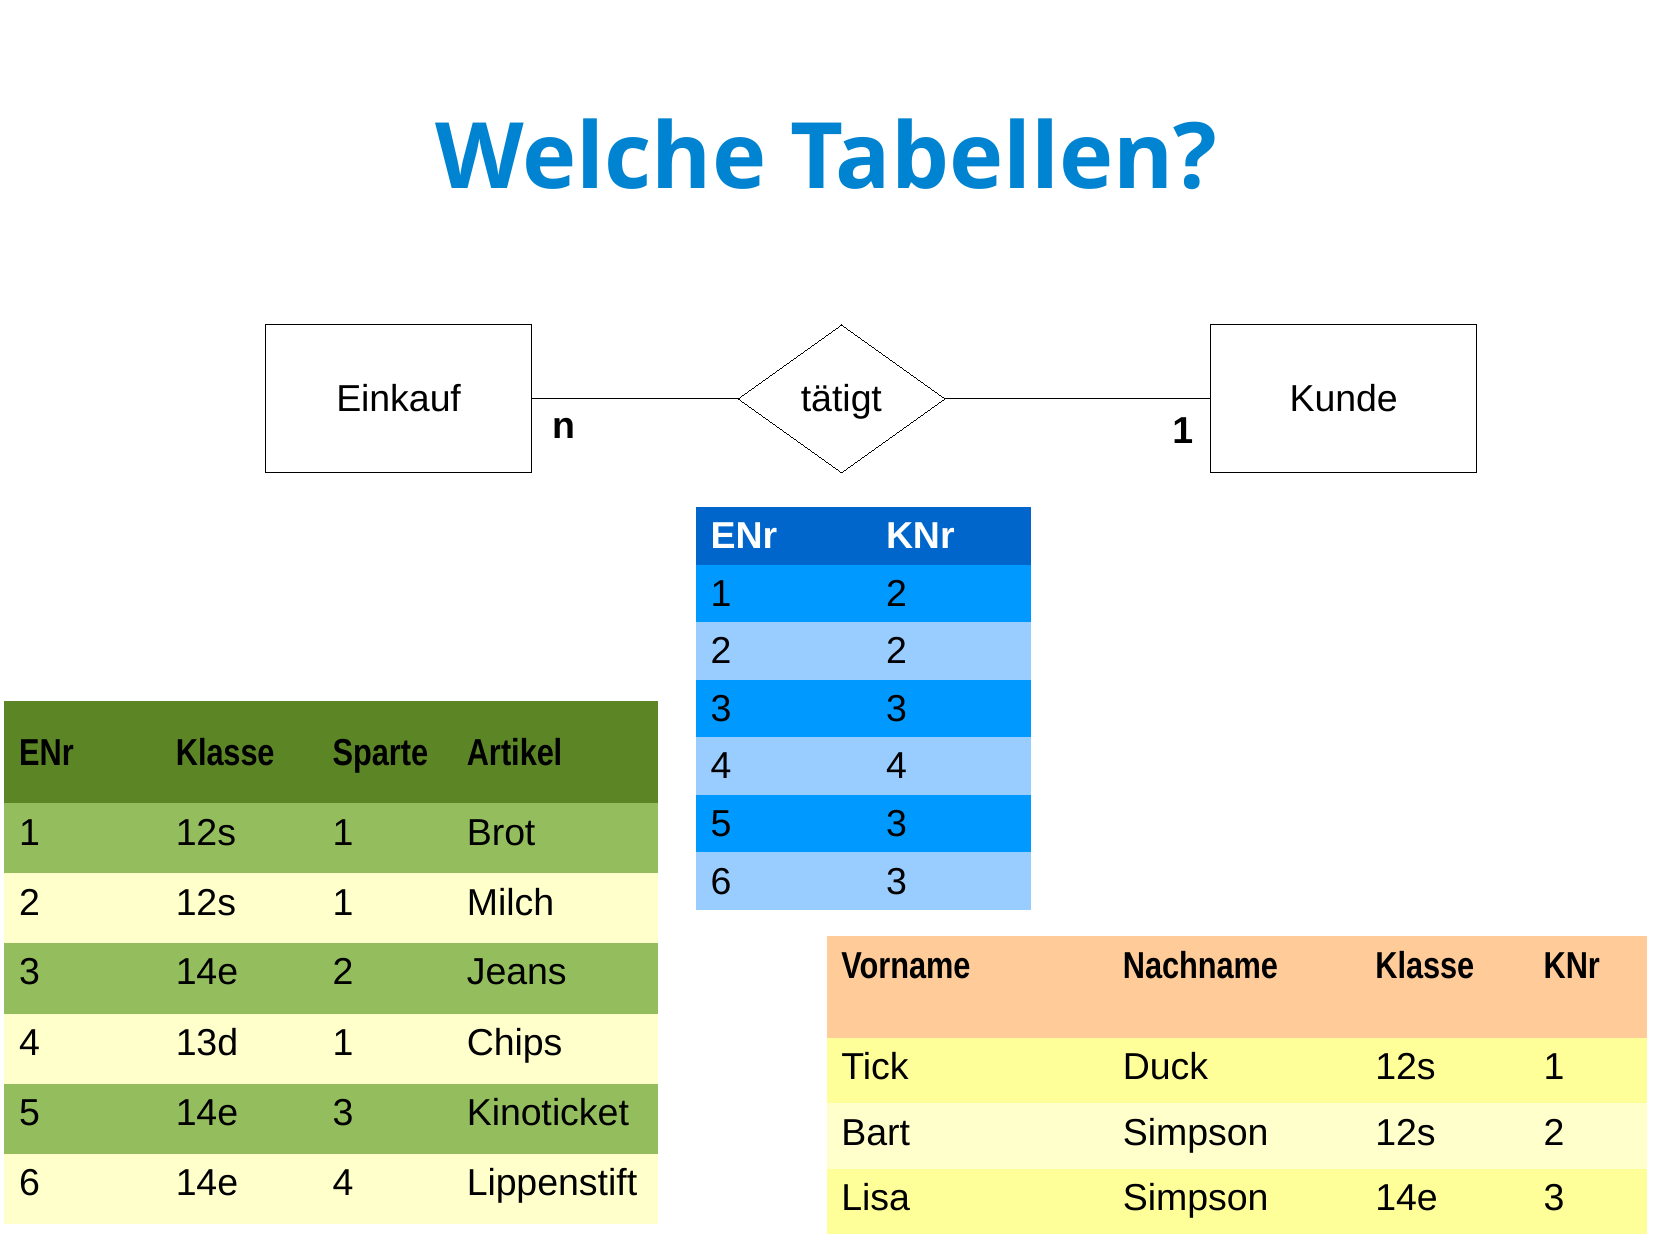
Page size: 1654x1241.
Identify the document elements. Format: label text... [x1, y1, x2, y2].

table_cell 2 [4, 873, 161, 943]
table_cell 3 [871, 852, 1031, 910]
table_cell 2 [696, 622, 871, 680]
table_cell 6 [4, 1154, 161, 1224]
table_cell 5 [696, 795, 871, 852]
table_cell 14e [161, 1154, 318, 1224]
table_cell 12s [161, 873, 318, 943]
title Welche Tabellen? [82, 56, 1571, 250]
text_box Kunde [1210, 324, 1477, 473]
table_cell Lippenstift [452, 1154, 658, 1224]
table_cell 4 [318, 1154, 452, 1224]
table_cell 5 [4, 1084, 161, 1154]
text_box Einkauf [265, 324, 532, 473]
table_cell 2 [318, 943, 452, 1014]
table_cell 14e [161, 1084, 318, 1154]
table_header KNr [871, 507, 1031, 565]
table_header Sparte [318, 701, 452, 803]
table_cell 12s [1361, 1038, 1529, 1103]
table_header Vorname [827, 936, 1108, 1038]
table_cell 12s [1361, 1103, 1529, 1169]
table_cell Bart [827, 1103, 1108, 1169]
table_header Nachname [1108, 936, 1361, 1038]
table_cell 2 [871, 565, 1031, 622]
table_cell 3 [318, 1084, 452, 1154]
table_cell 4 [871, 737, 1031, 795]
table_header ENr [4, 701, 161, 803]
table_cell 12s [161, 803, 318, 873]
table_cell 1 [318, 1014, 452, 1084]
table_header Artikel [452, 701, 658, 803]
table_cell 14e [161, 943, 318, 1014]
table_header Klasse [1361, 936, 1529, 1038]
text_box n [537, 396, 626, 454]
table_cell 4 [4, 1014, 161, 1084]
table_header KNr [1529, 936, 1647, 1038]
table_cell Milch [452, 873, 658, 943]
table_header Klasse [161, 701, 318, 803]
table_cell Simpson [1108, 1169, 1361, 1234]
table_cell 2 [871, 622, 1031, 680]
table_cell Tick [827, 1038, 1108, 1103]
table_cell 3 [1529, 1169, 1647, 1234]
table_cell 1 [318, 803, 452, 873]
table_cell 1 [696, 565, 871, 622]
table_header ENr [696, 507, 871, 565]
table_cell Simpson [1108, 1103, 1361, 1169]
table_cell Duck [1108, 1038, 1361, 1103]
table_cell 14e [1361, 1169, 1529, 1234]
table_cell 3 [871, 680, 1031, 737]
table_cell Jeans [452, 943, 658, 1014]
table_cell 4 [696, 737, 871, 795]
table_cell 3 [4, 943, 161, 1014]
table_cell Chips [452, 1014, 658, 1084]
table_cell 6 [696, 852, 871, 910]
table_cell Brot [452, 803, 658, 873]
text_box tätigt [738, 324, 945, 473]
table_cell 1 [4, 803, 161, 873]
table_cell 2 [1529, 1103, 1647, 1169]
table_cell 1 [1529, 1038, 1647, 1103]
table_cell 3 [871, 795, 1031, 852]
table_cell Kinoticket [452, 1084, 658, 1154]
table_cell 3 [696, 680, 871, 737]
table_cell 13d [161, 1014, 318, 1084]
table_cell Lisa [827, 1169, 1108, 1234]
table_cell 1 [318, 873, 452, 943]
text_box 1 [1157, 402, 1247, 462]
